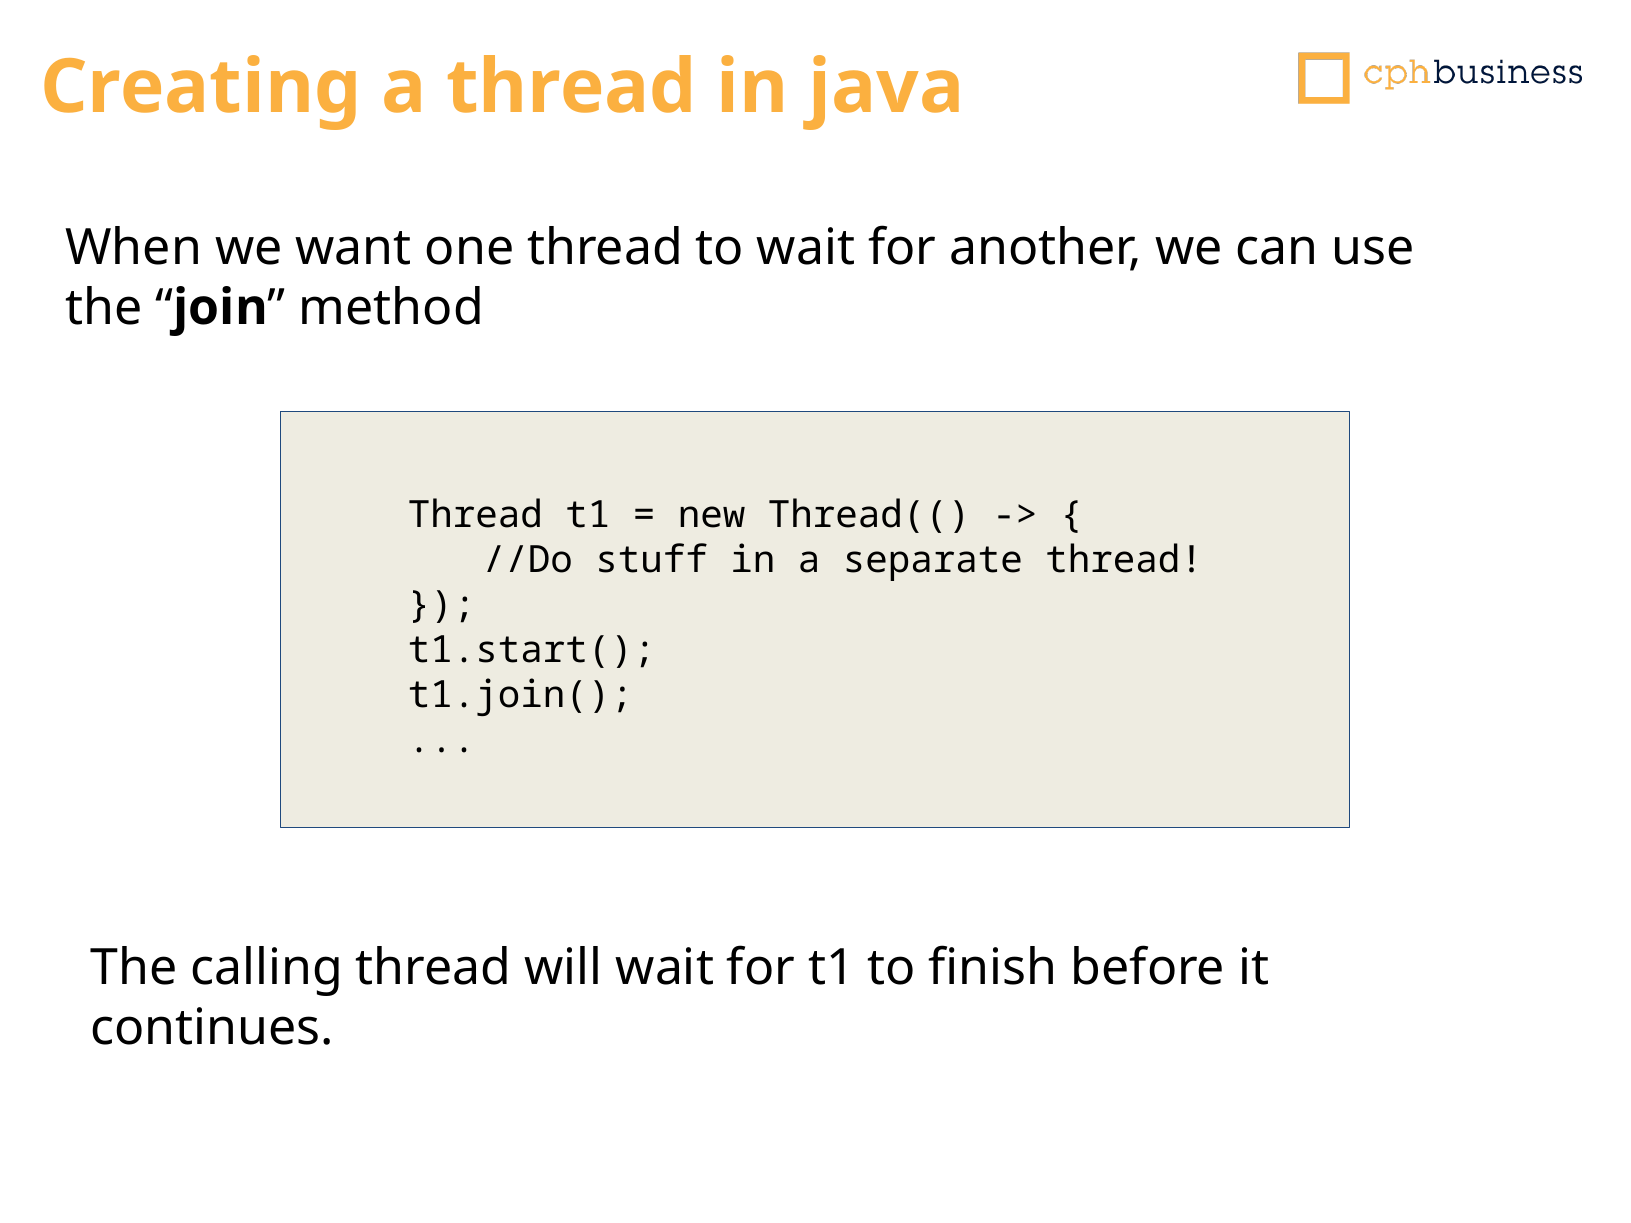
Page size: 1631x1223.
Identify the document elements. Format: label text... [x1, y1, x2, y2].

text_box [280, 411, 1350, 828]
text_box Creating a thread in java [25, 29, 1171, 153]
picture [1247, 1, 1631, 155]
text_box The calling thread will wait for t1 to finish before it continues. [75, 919, 1302, 1166]
text_box Thread t1 = new Thread(() -> { //Do stuff in a separate thread! }); t1.start(); t1.join(); ... [393, 474, 1238, 799]
text_box When we want one thread to wait for another, we can use the “join” method [50, 199, 1477, 412]
